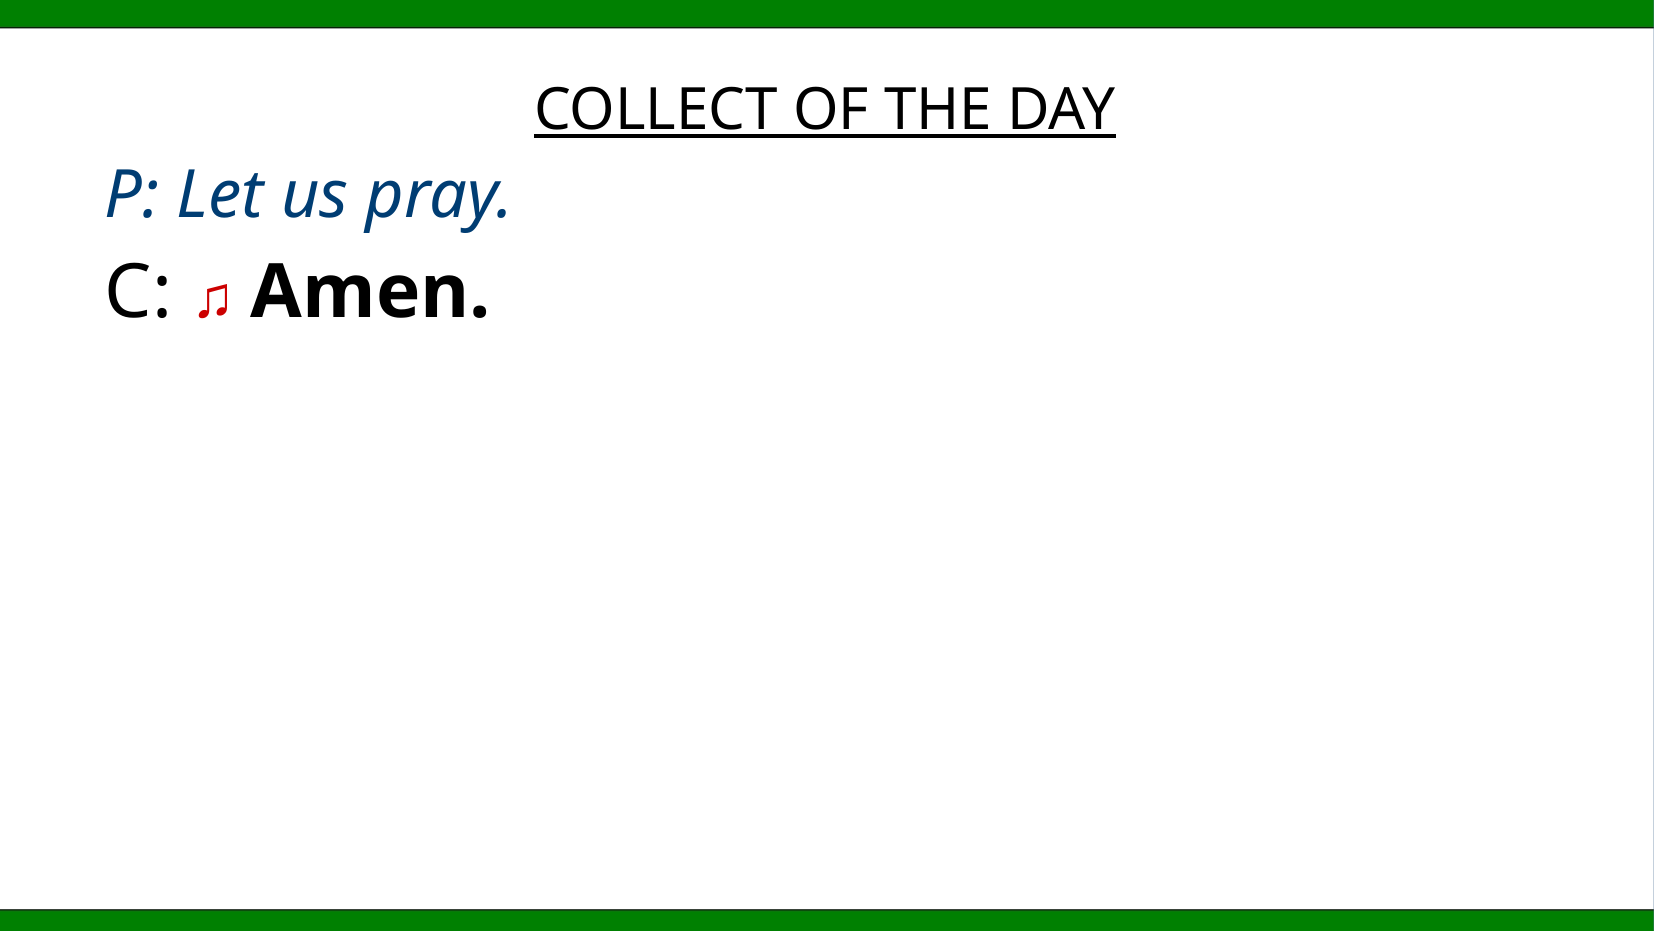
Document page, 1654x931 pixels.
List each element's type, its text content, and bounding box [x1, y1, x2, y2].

text_box COLLECT OF THE DAY P: Let us pray. C: ♫ Amen. [90, 60, 1561, 376]
picture [0, 0, 1654, 931]
